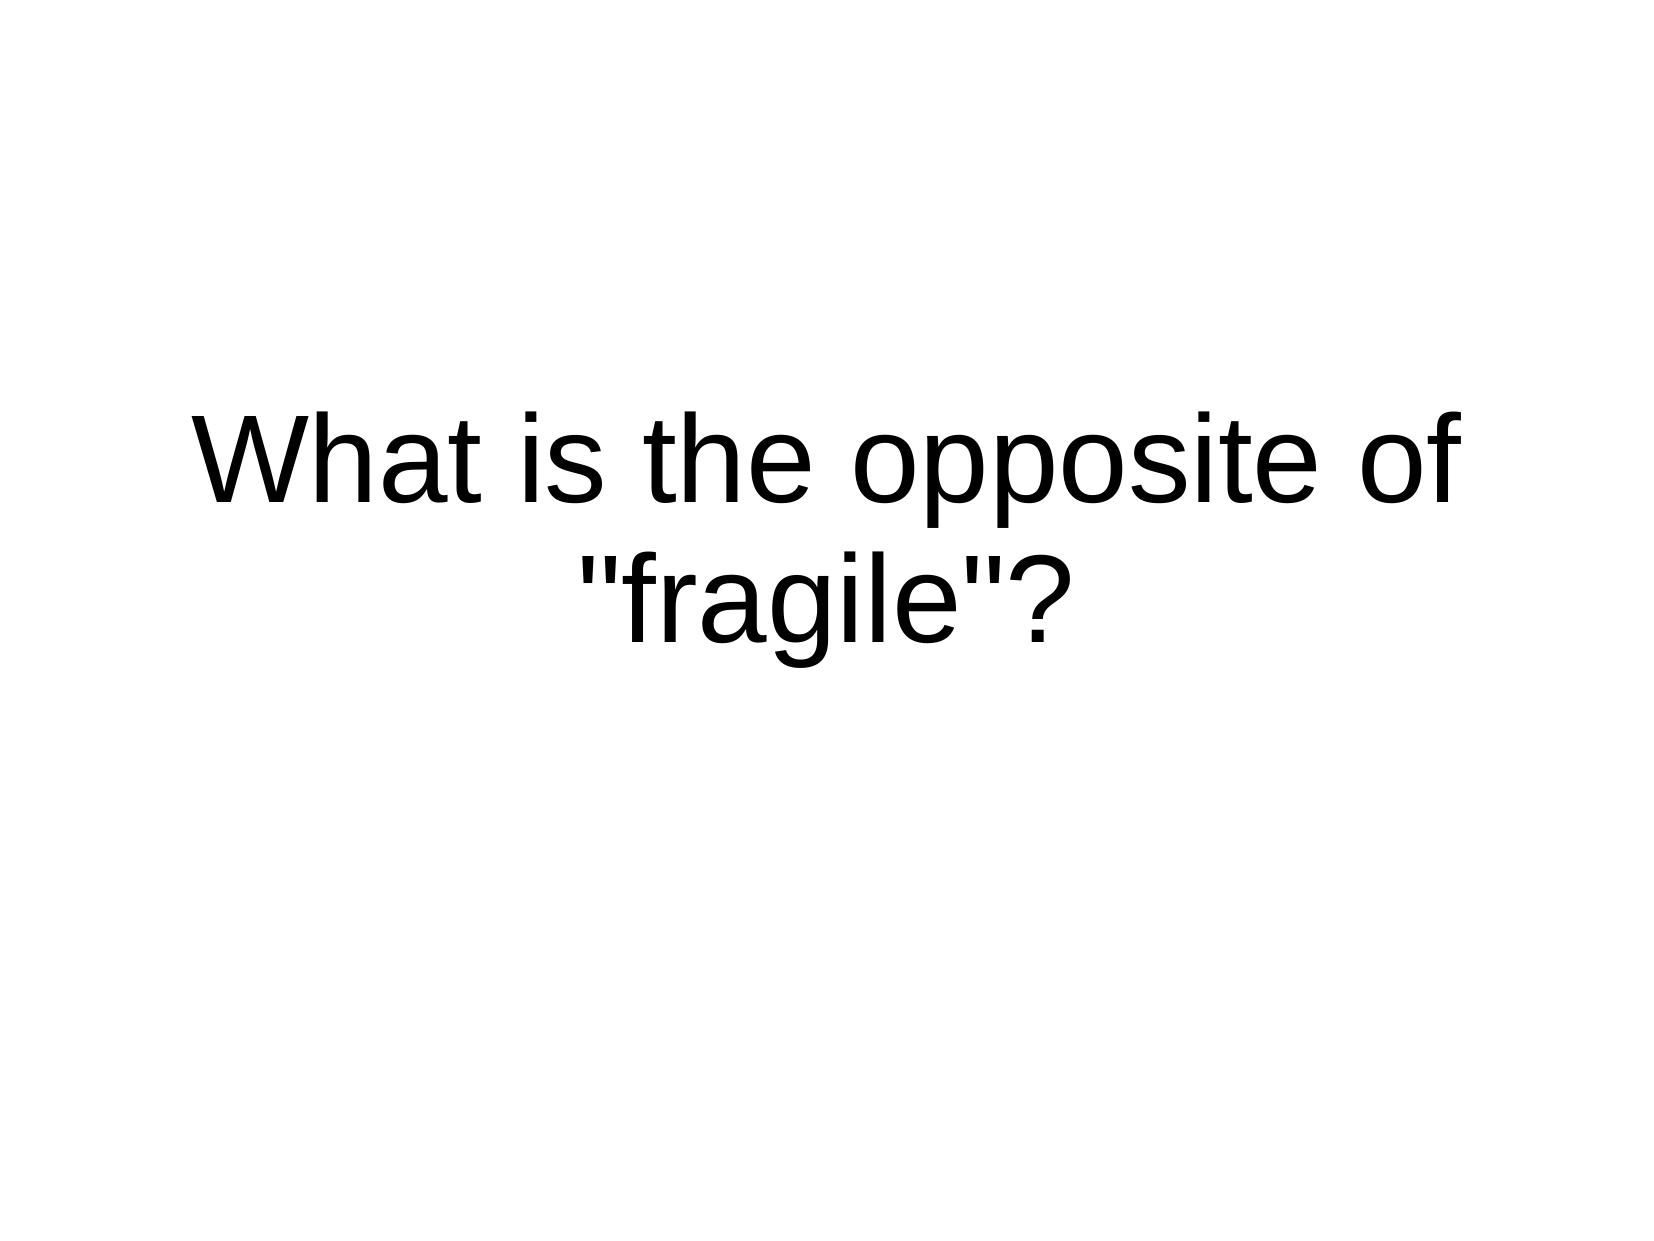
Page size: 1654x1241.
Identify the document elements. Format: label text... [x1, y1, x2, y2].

subtitle What is the opposite of "fragile"? [82, 49, 1571, 1010]
